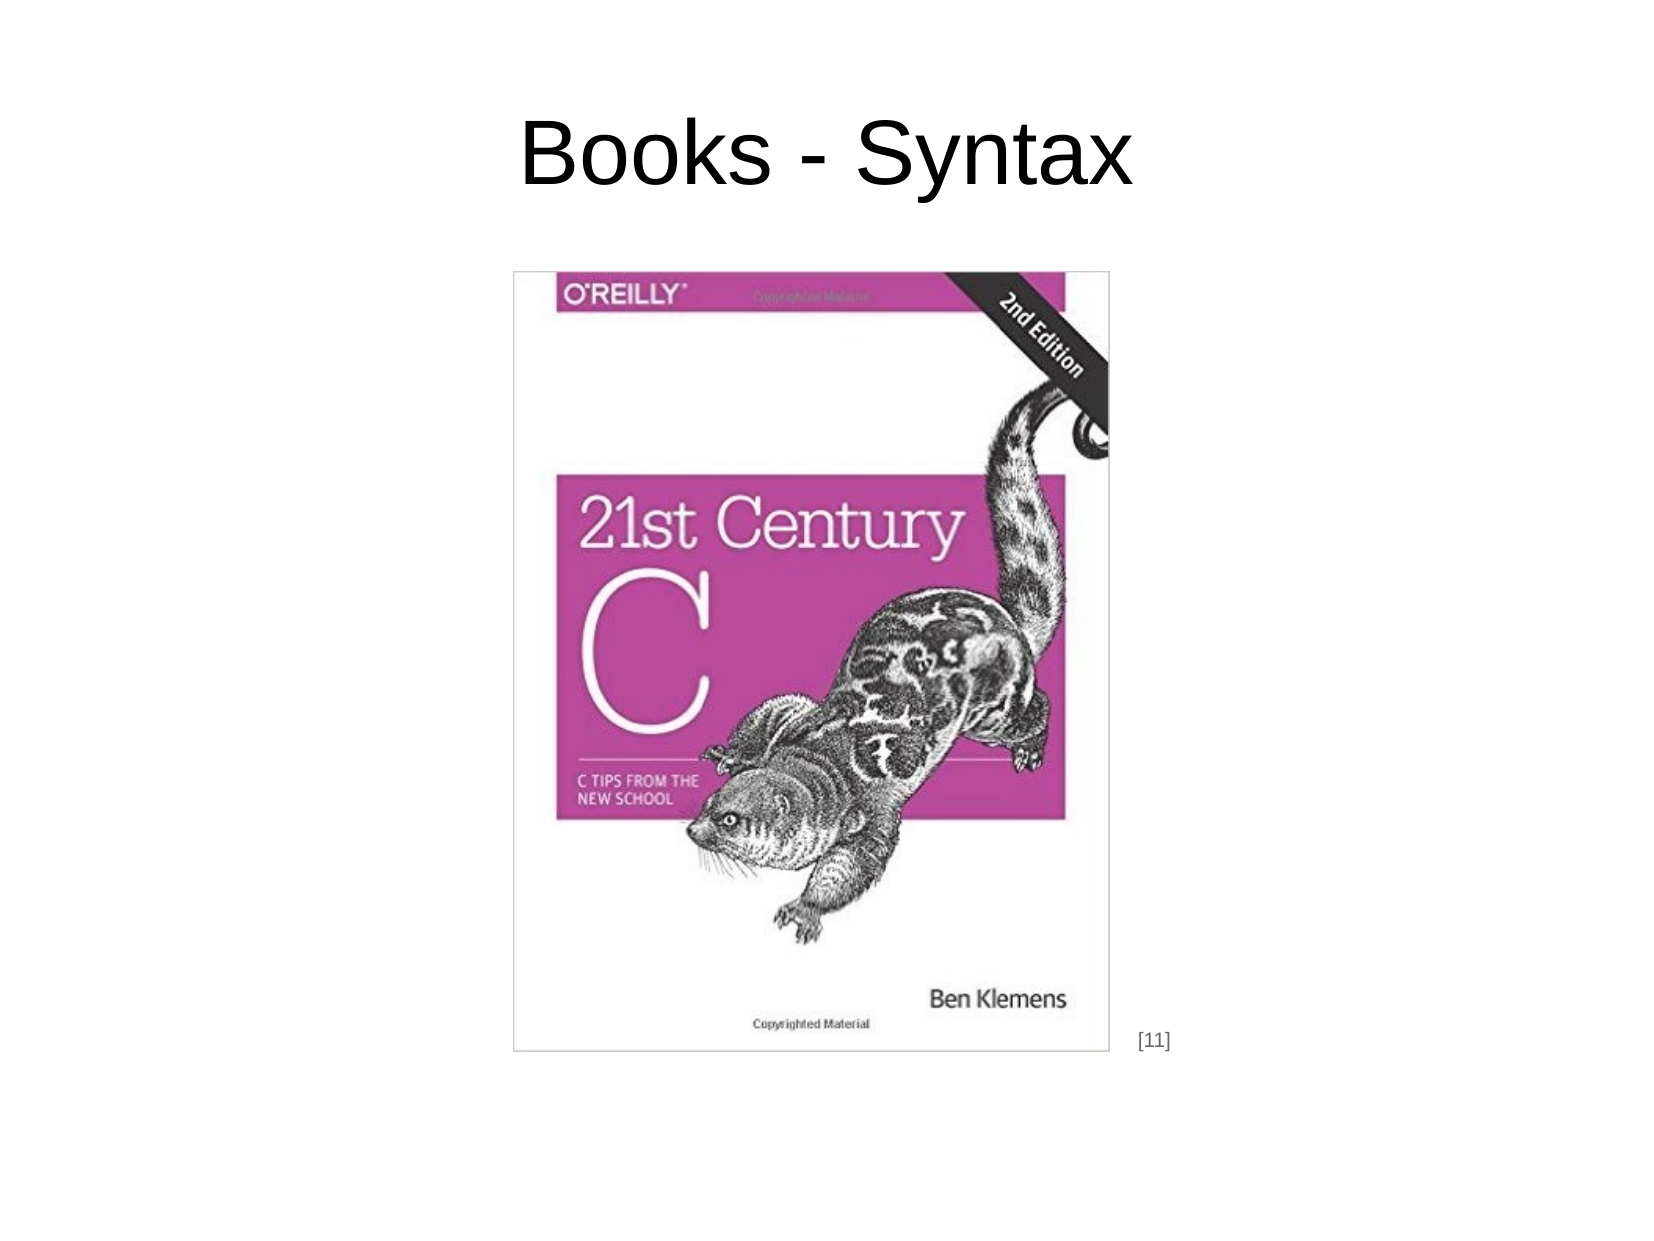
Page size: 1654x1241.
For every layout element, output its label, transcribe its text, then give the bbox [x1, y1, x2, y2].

text_box [11] [1123, 1021, 1186, 1060]
picture [513, 271, 1110, 1052]
title Books - Syntax [82, 49, 1571, 257]
